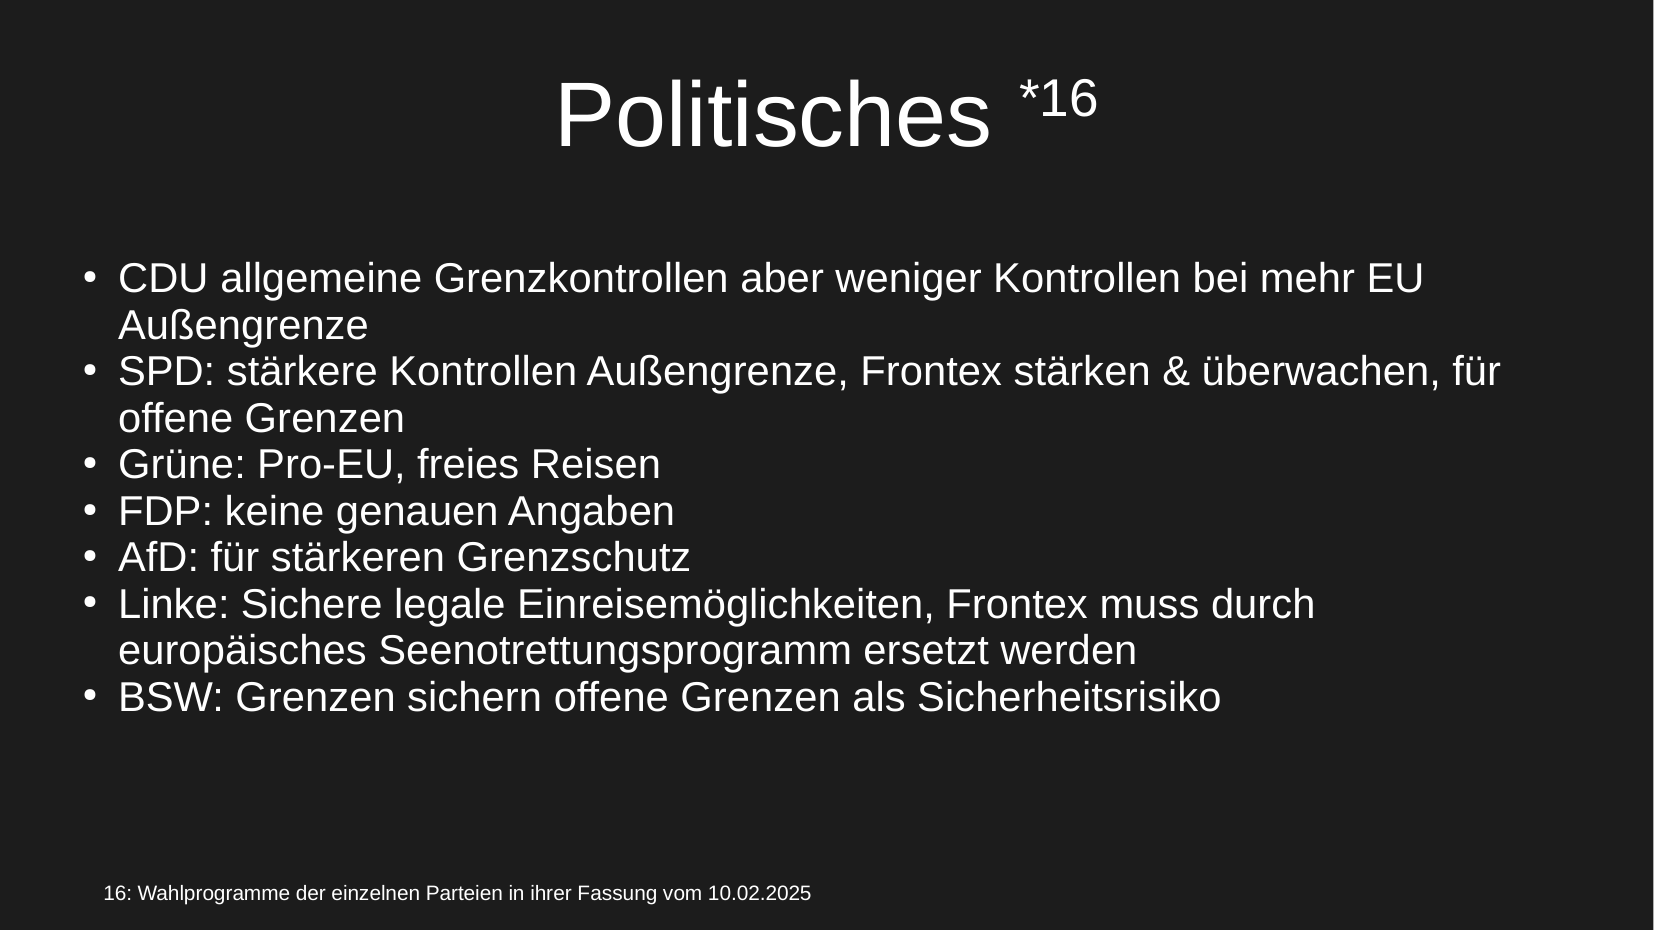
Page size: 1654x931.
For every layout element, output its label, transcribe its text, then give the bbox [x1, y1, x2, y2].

title Politisches *16 [82, 36, 1571, 193]
subtitle CDU allgemeine Grenzkontrollen aber weniger Kontrollen bei mehr EU Außengrenze SPD: stärkere Kontrollen Außengrenze, Frontex stärken & überwachen, für offene Grenzen Grüne: Pro-EU, freies Reisen FDP: keine genauen Angaben AfD: für stärkeren Grenzschutz Linke: Sichere legale Einreisemöglichkeiten, Frontex muss durch europäisches Seenotrettungsprogramm ersetzt werden BSW: Grenzen sichern offene Grenzen als Sicherheitsrisiko [82, 217, 1571, 758]
text_box 16: Wahlprogramme der einzelnen Parteien in ihrer Fassung vom 10.02.2025 [88, 874, 827, 913]
